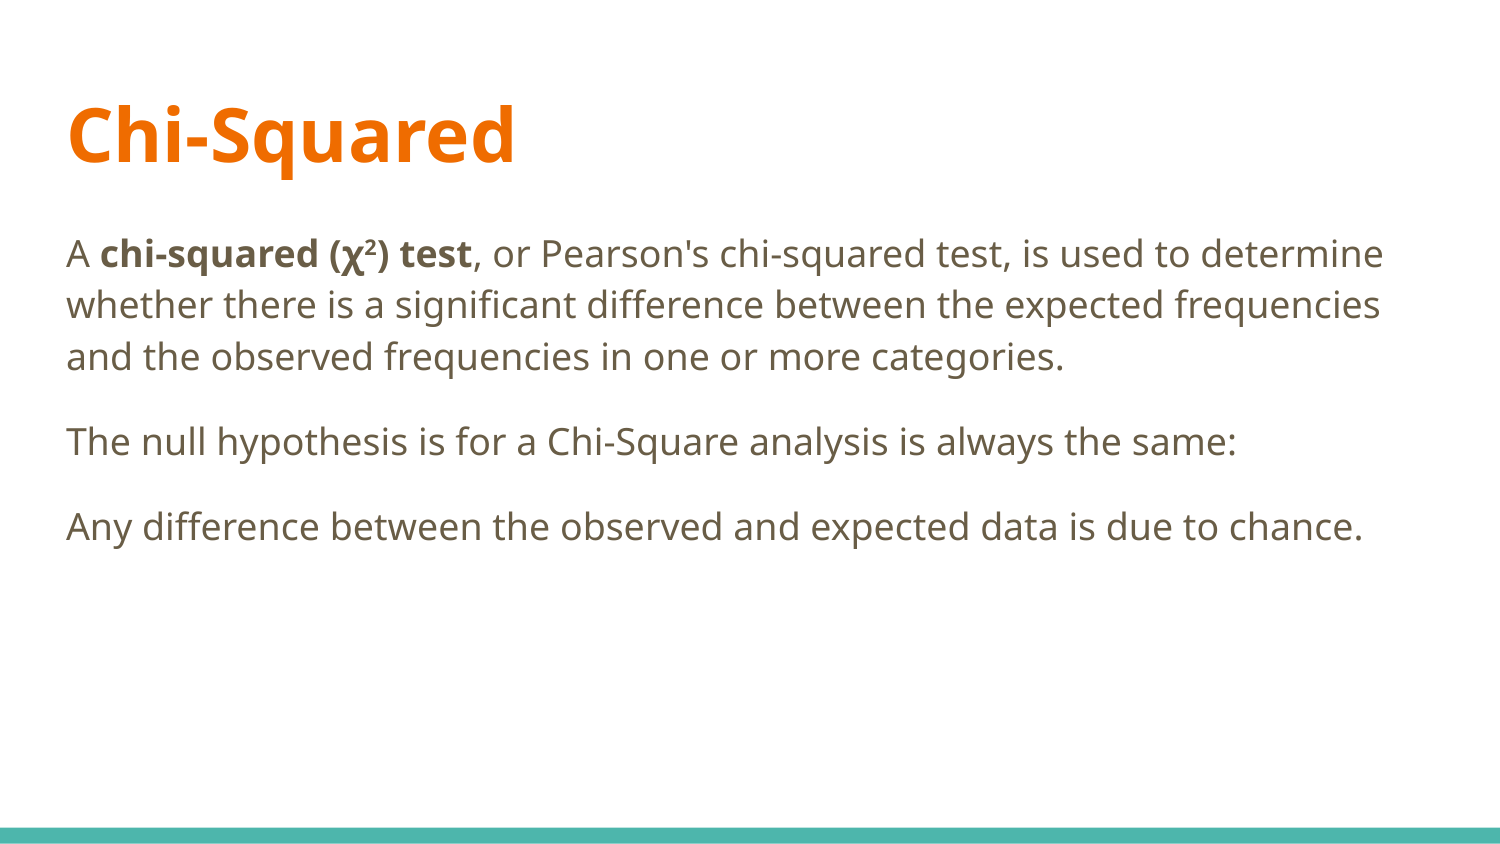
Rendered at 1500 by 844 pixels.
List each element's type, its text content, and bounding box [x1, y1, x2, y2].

title Chi-Squared [51, 72, 1449, 189]
list A chi-squared (χ2) test, or Pearson's chi-squared test, is used to determine whether there is a significant difference between the expected frequencies and the observed frequencies in one or more categories. The null hypothesis is for a Chi-Square analysis is always the same: Any difference between the observed and expected data is due to chance. [51, 207, 1449, 750]
